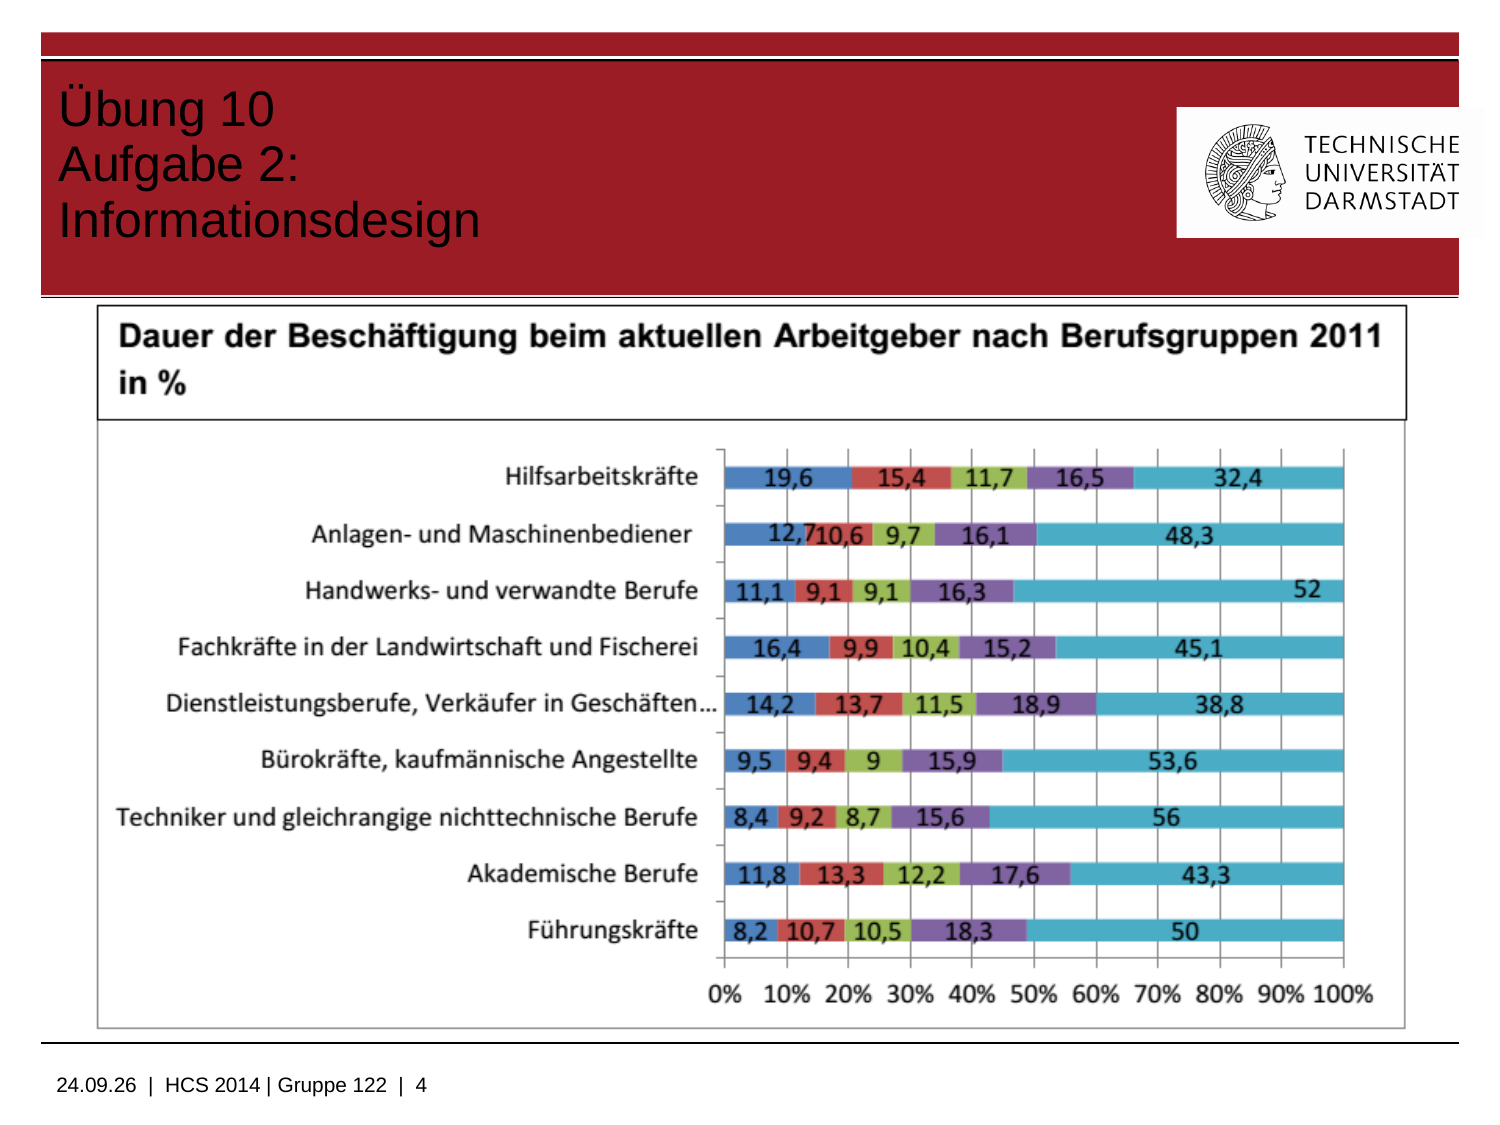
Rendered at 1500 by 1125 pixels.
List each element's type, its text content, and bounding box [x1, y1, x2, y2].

title Übung 10 Aufgabe 2: Informationsdesign [59, 80, 1149, 249]
picture [1176, 107, 1484, 238]
picture [94, 302, 1409, 1034]
